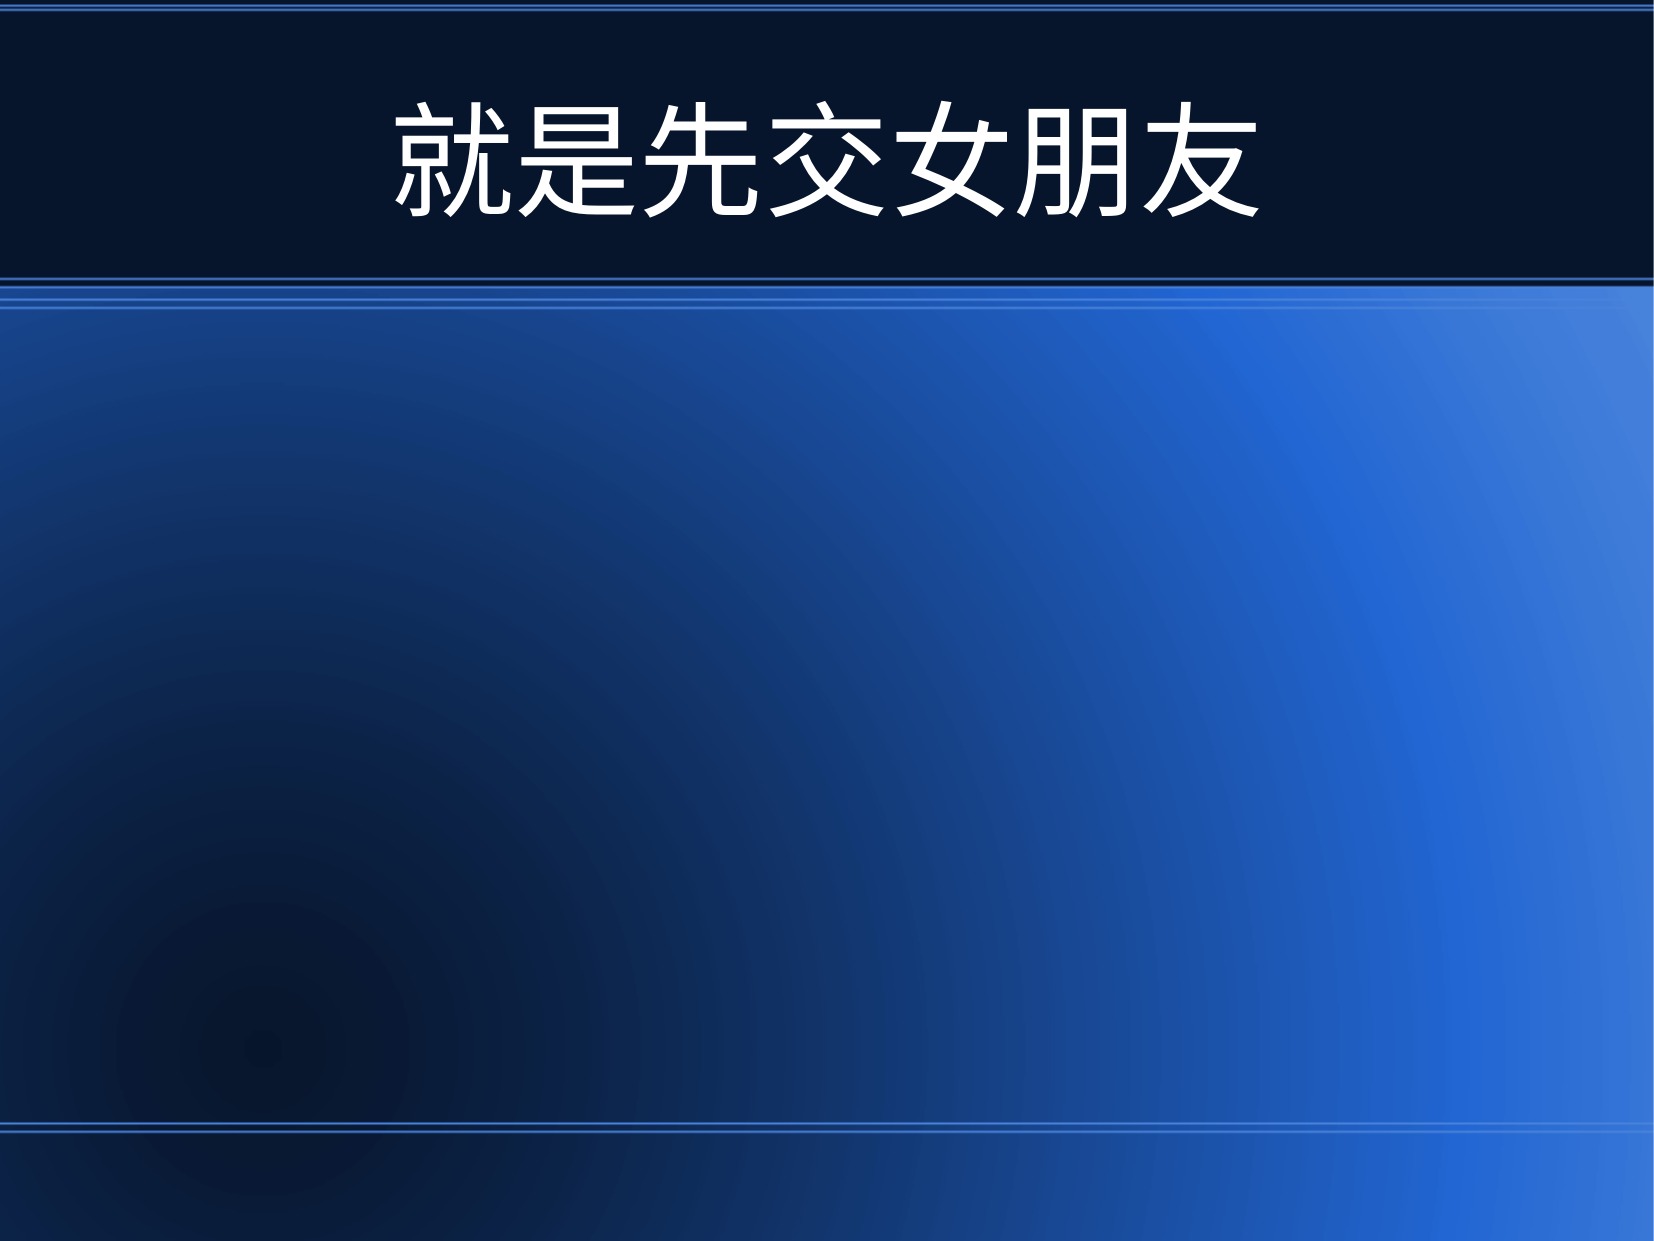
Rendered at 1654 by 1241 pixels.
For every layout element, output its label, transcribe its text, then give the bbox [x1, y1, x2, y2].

title 就是先交女朋友 [82, 49, 1571, 257]
picture [0, 0, 1654, 1241]
